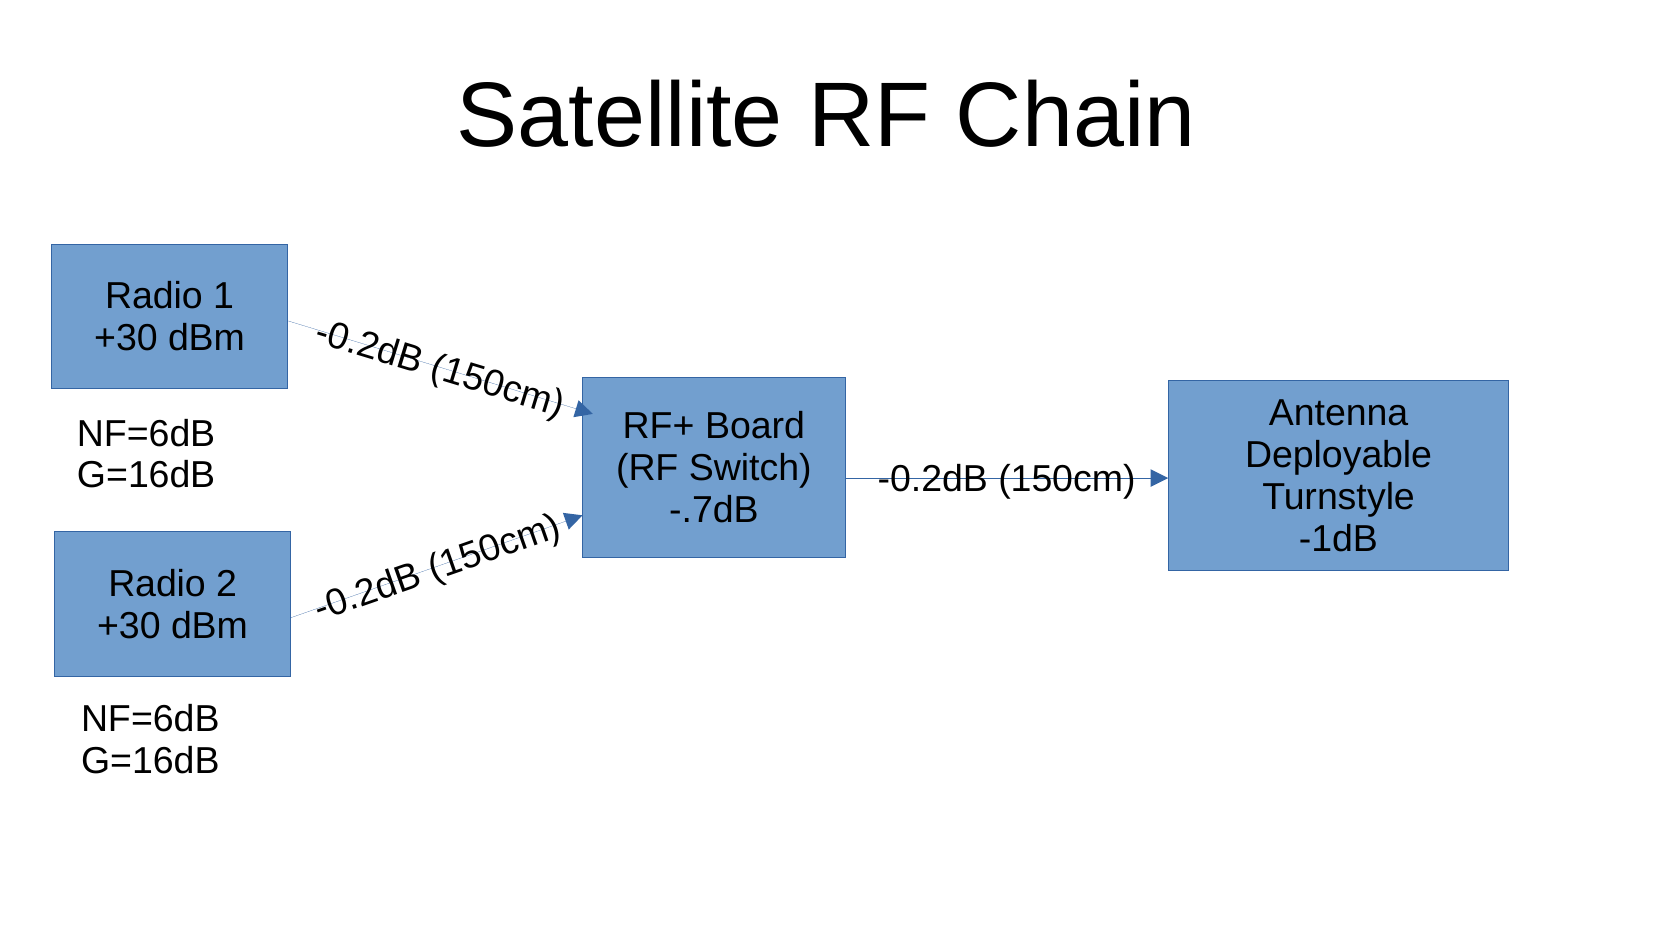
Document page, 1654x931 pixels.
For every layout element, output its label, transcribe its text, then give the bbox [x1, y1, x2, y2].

text_box Radio 1 +30 dBm [51, 244, 288, 389]
text_box RF+ Board (RF Switch) -.7dB [582, 377, 846, 558]
text_box NF=6dB G=16dB [62, 404, 278, 504]
text_box Radio 2 +30 dBm [54, 531, 291, 677]
title Satellite RF Chain [82, 37, 1571, 193]
text_box Antenna Deployable Turnstyle -1dB [1168, 380, 1509, 571]
text_box NF=6dB G=16dB [66, 690, 282, 790]
